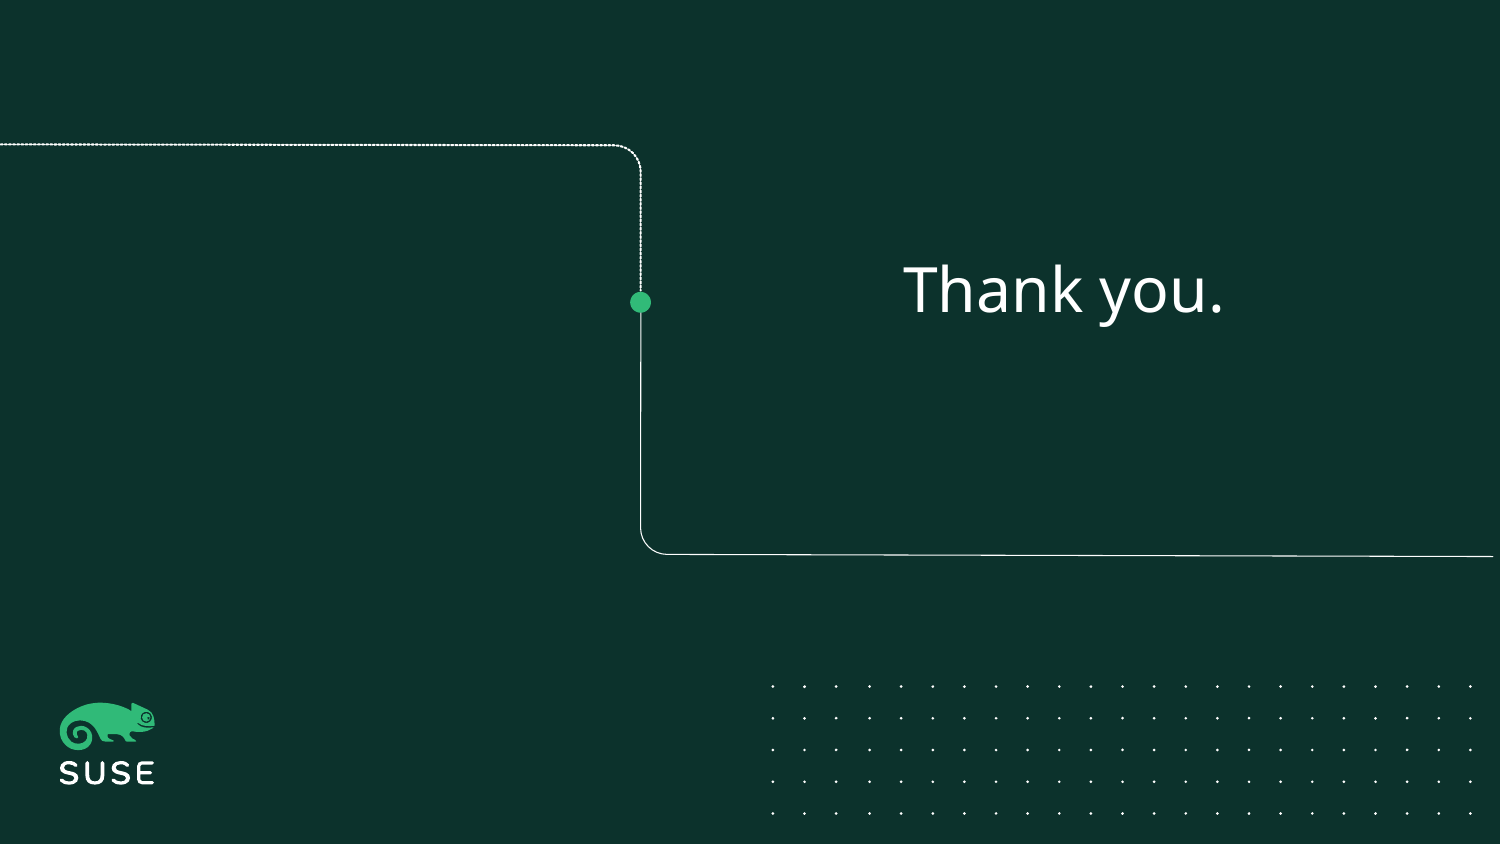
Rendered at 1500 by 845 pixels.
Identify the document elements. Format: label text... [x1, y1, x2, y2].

title [75, 33, 1425, 175]
title Thank you. [903, 246, 1306, 346]
